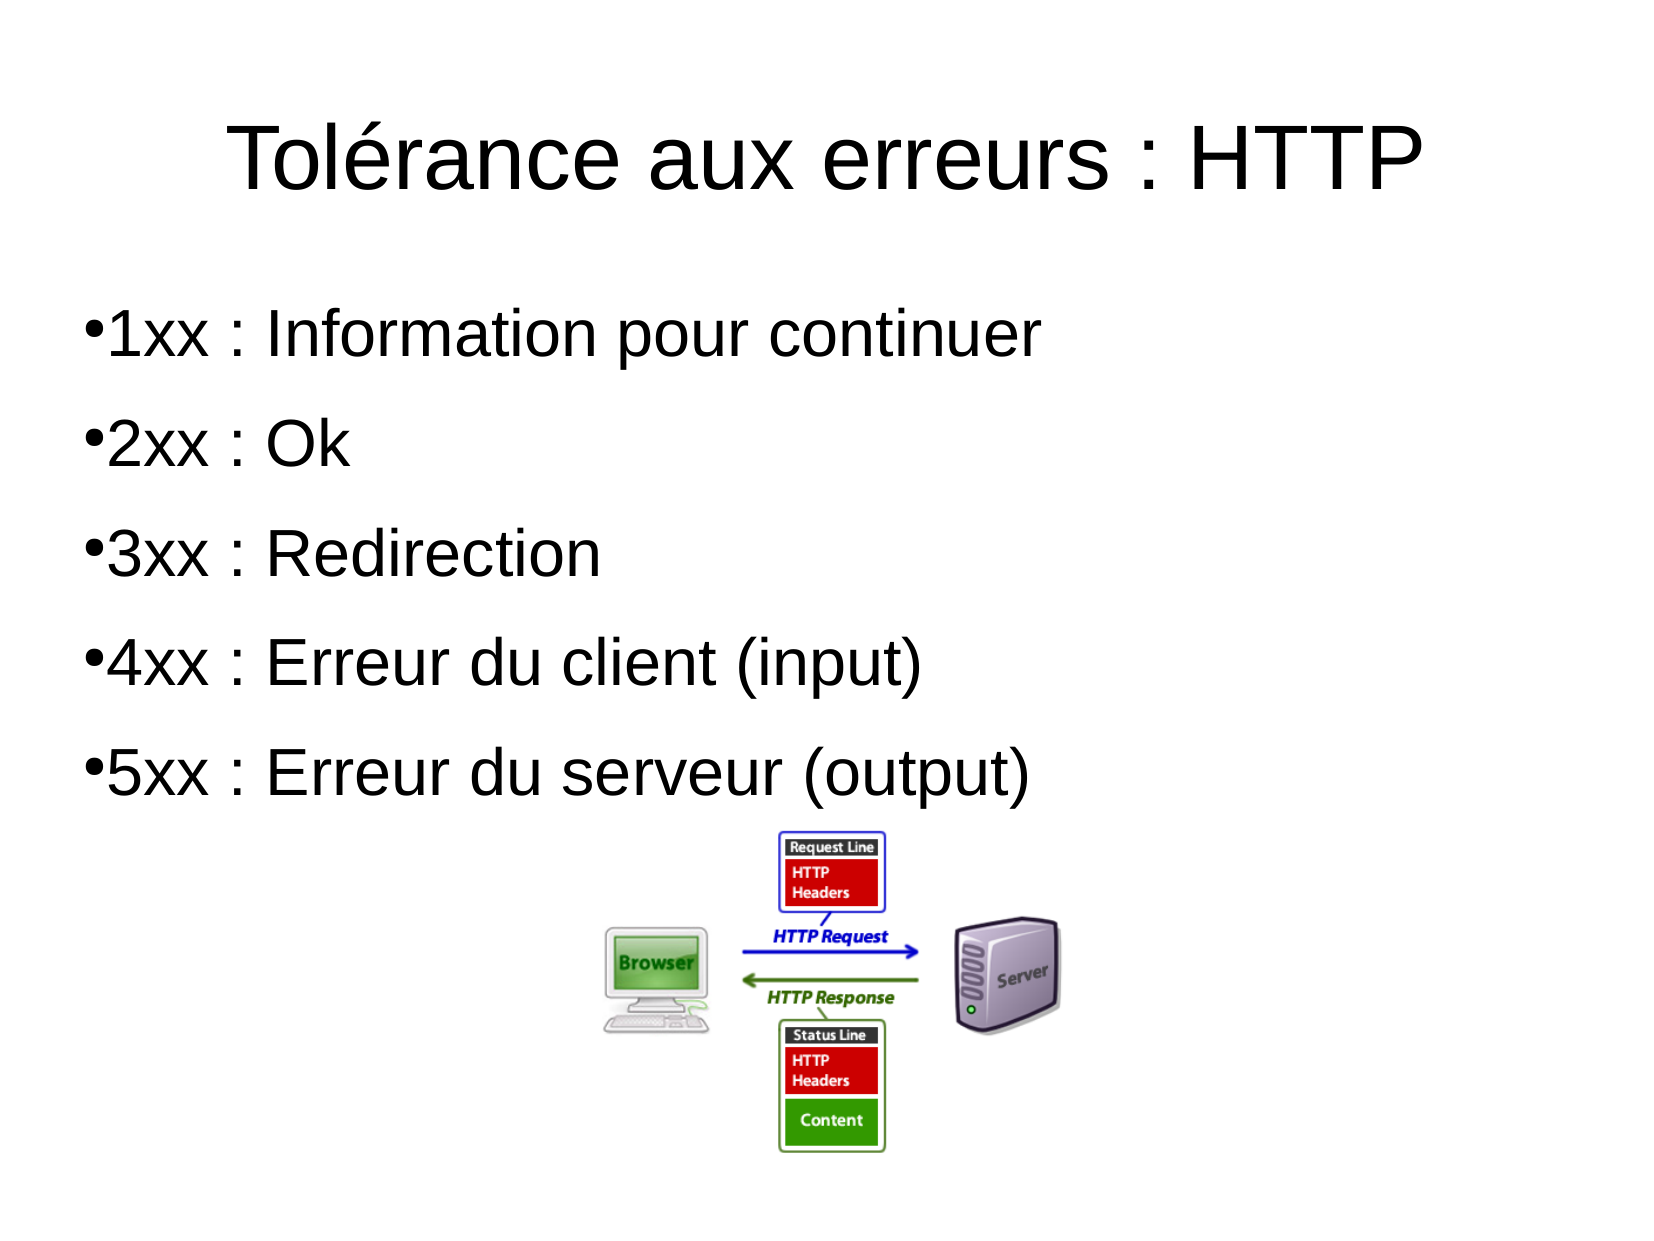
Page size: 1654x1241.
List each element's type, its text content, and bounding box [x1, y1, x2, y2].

list 1xx : Information pour continuer 2xx : Ok 3xx : Redirection 4xx : Erreur du client (input) 5xx : Erreur du serveur (output) [82, 290, 1571, 1010]
picture [512, 1010, 1142, 1241]
title Tolérance aux erreurs : HTTP [82, 49, 1571, 257]
